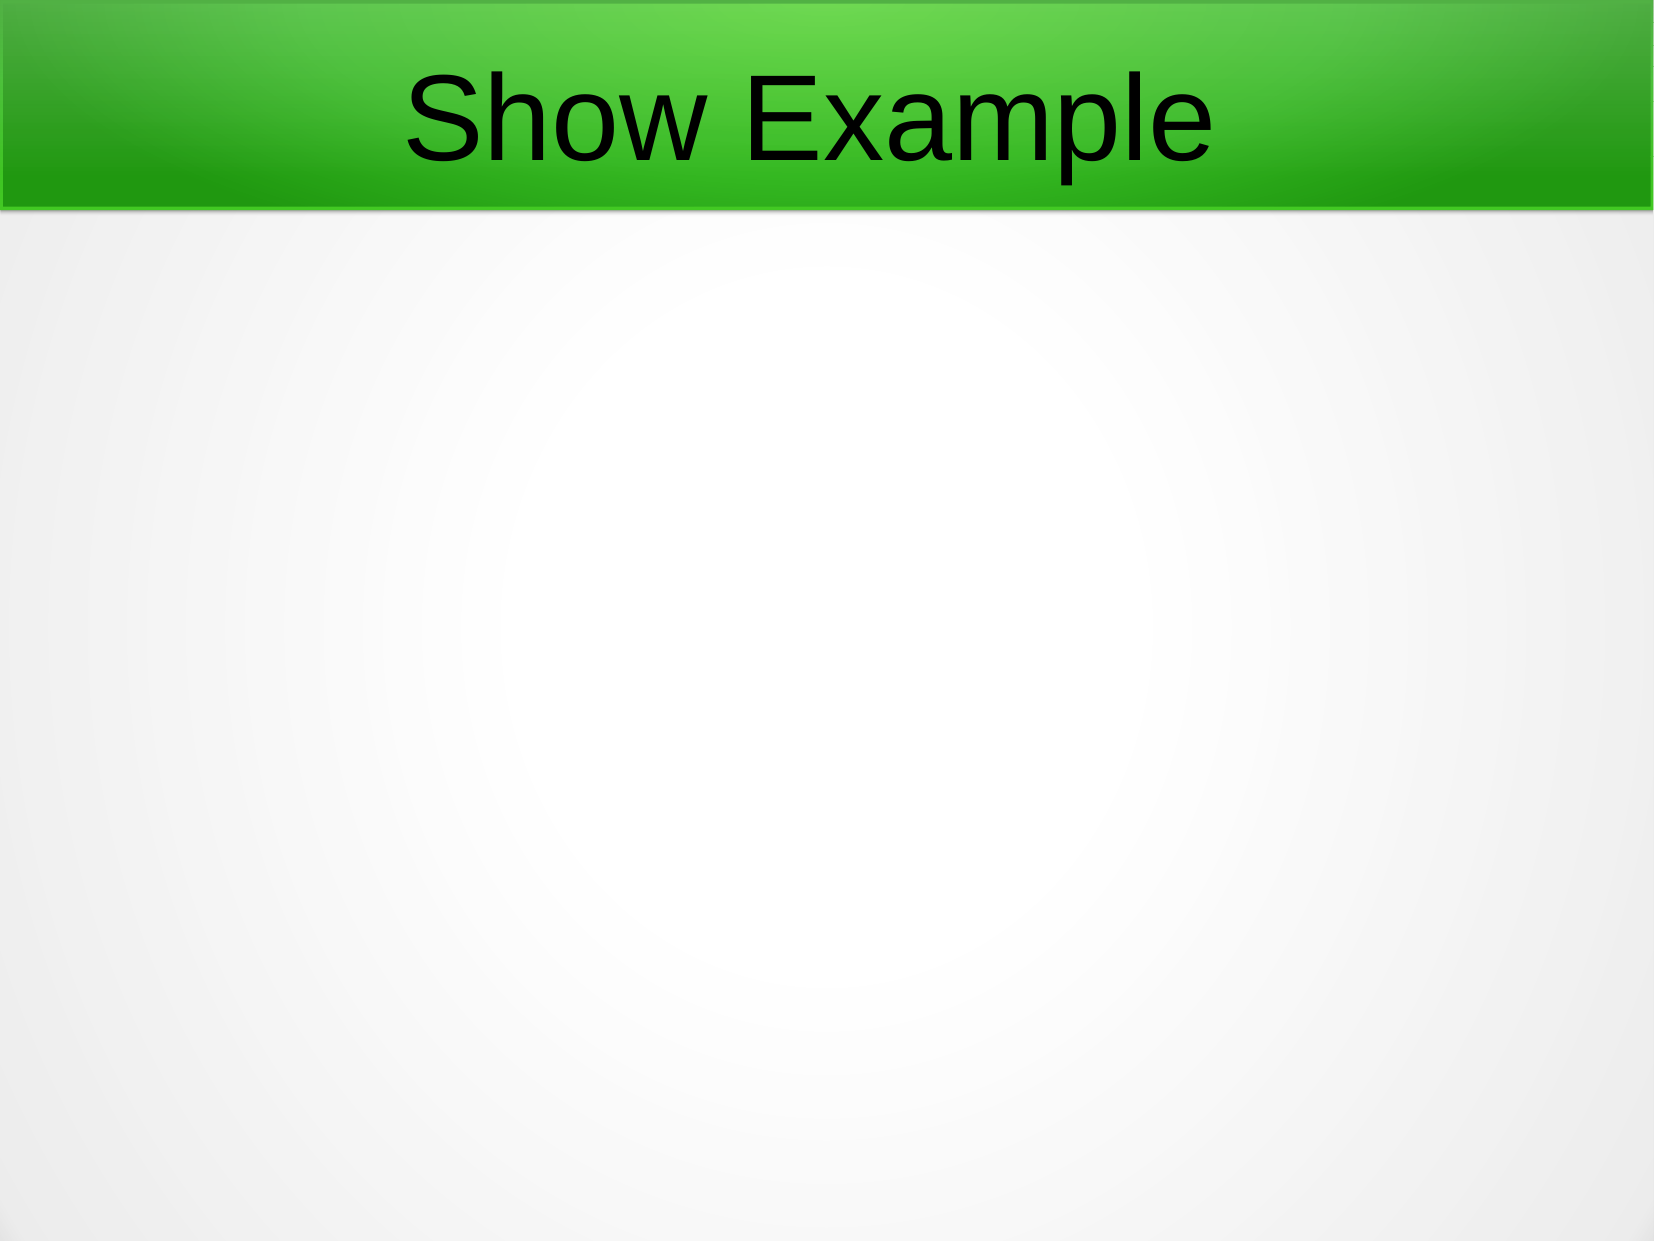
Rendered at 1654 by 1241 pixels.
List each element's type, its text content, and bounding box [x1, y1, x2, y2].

title Show Example [82, 47, 1571, 189]
